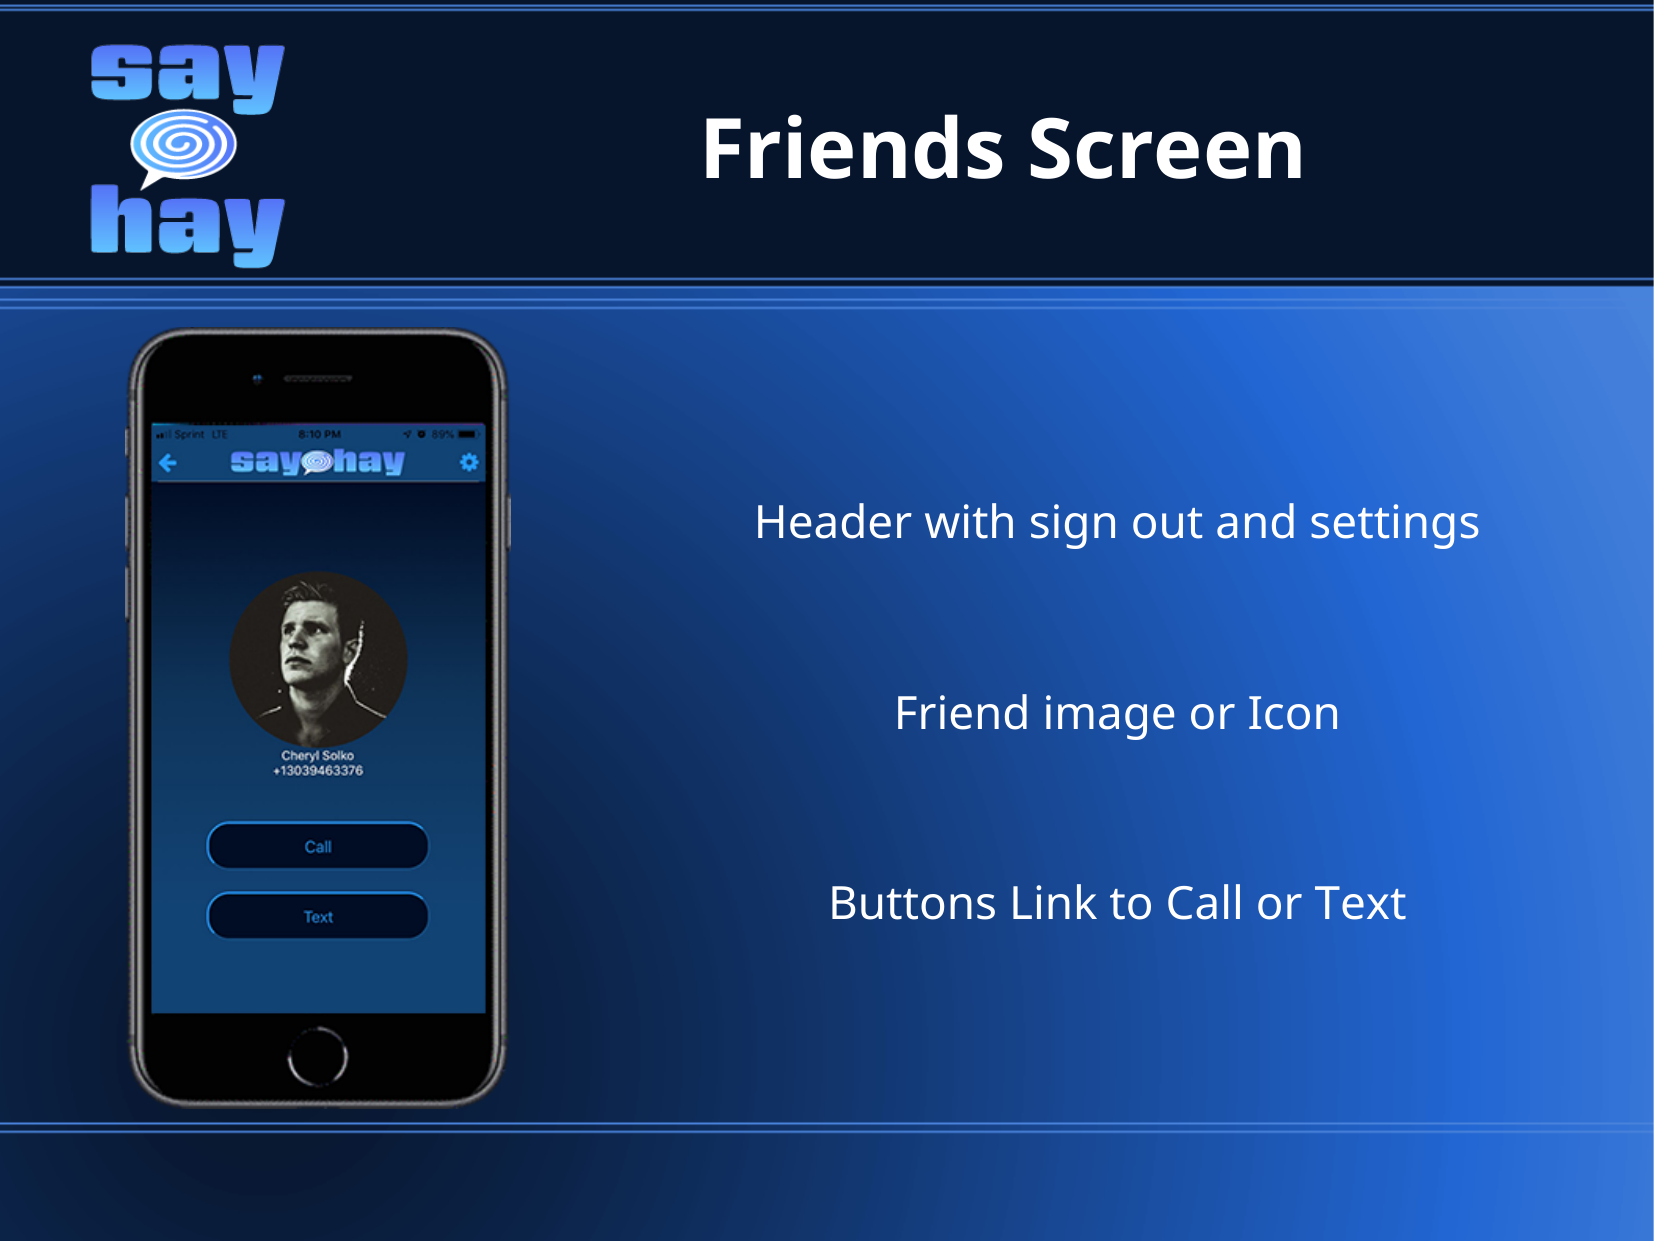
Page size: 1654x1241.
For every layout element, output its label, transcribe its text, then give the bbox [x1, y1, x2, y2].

title Friends Screen [401, 42, 1606, 250]
text_box Header with sign out and settings [675, 445, 1561, 596]
text_box Friend image or Icon [675, 637, 1561, 788]
picture [0, 0, 1654, 1241]
text_box Buttons Link to Call or Text [675, 826, 1561, 977]
